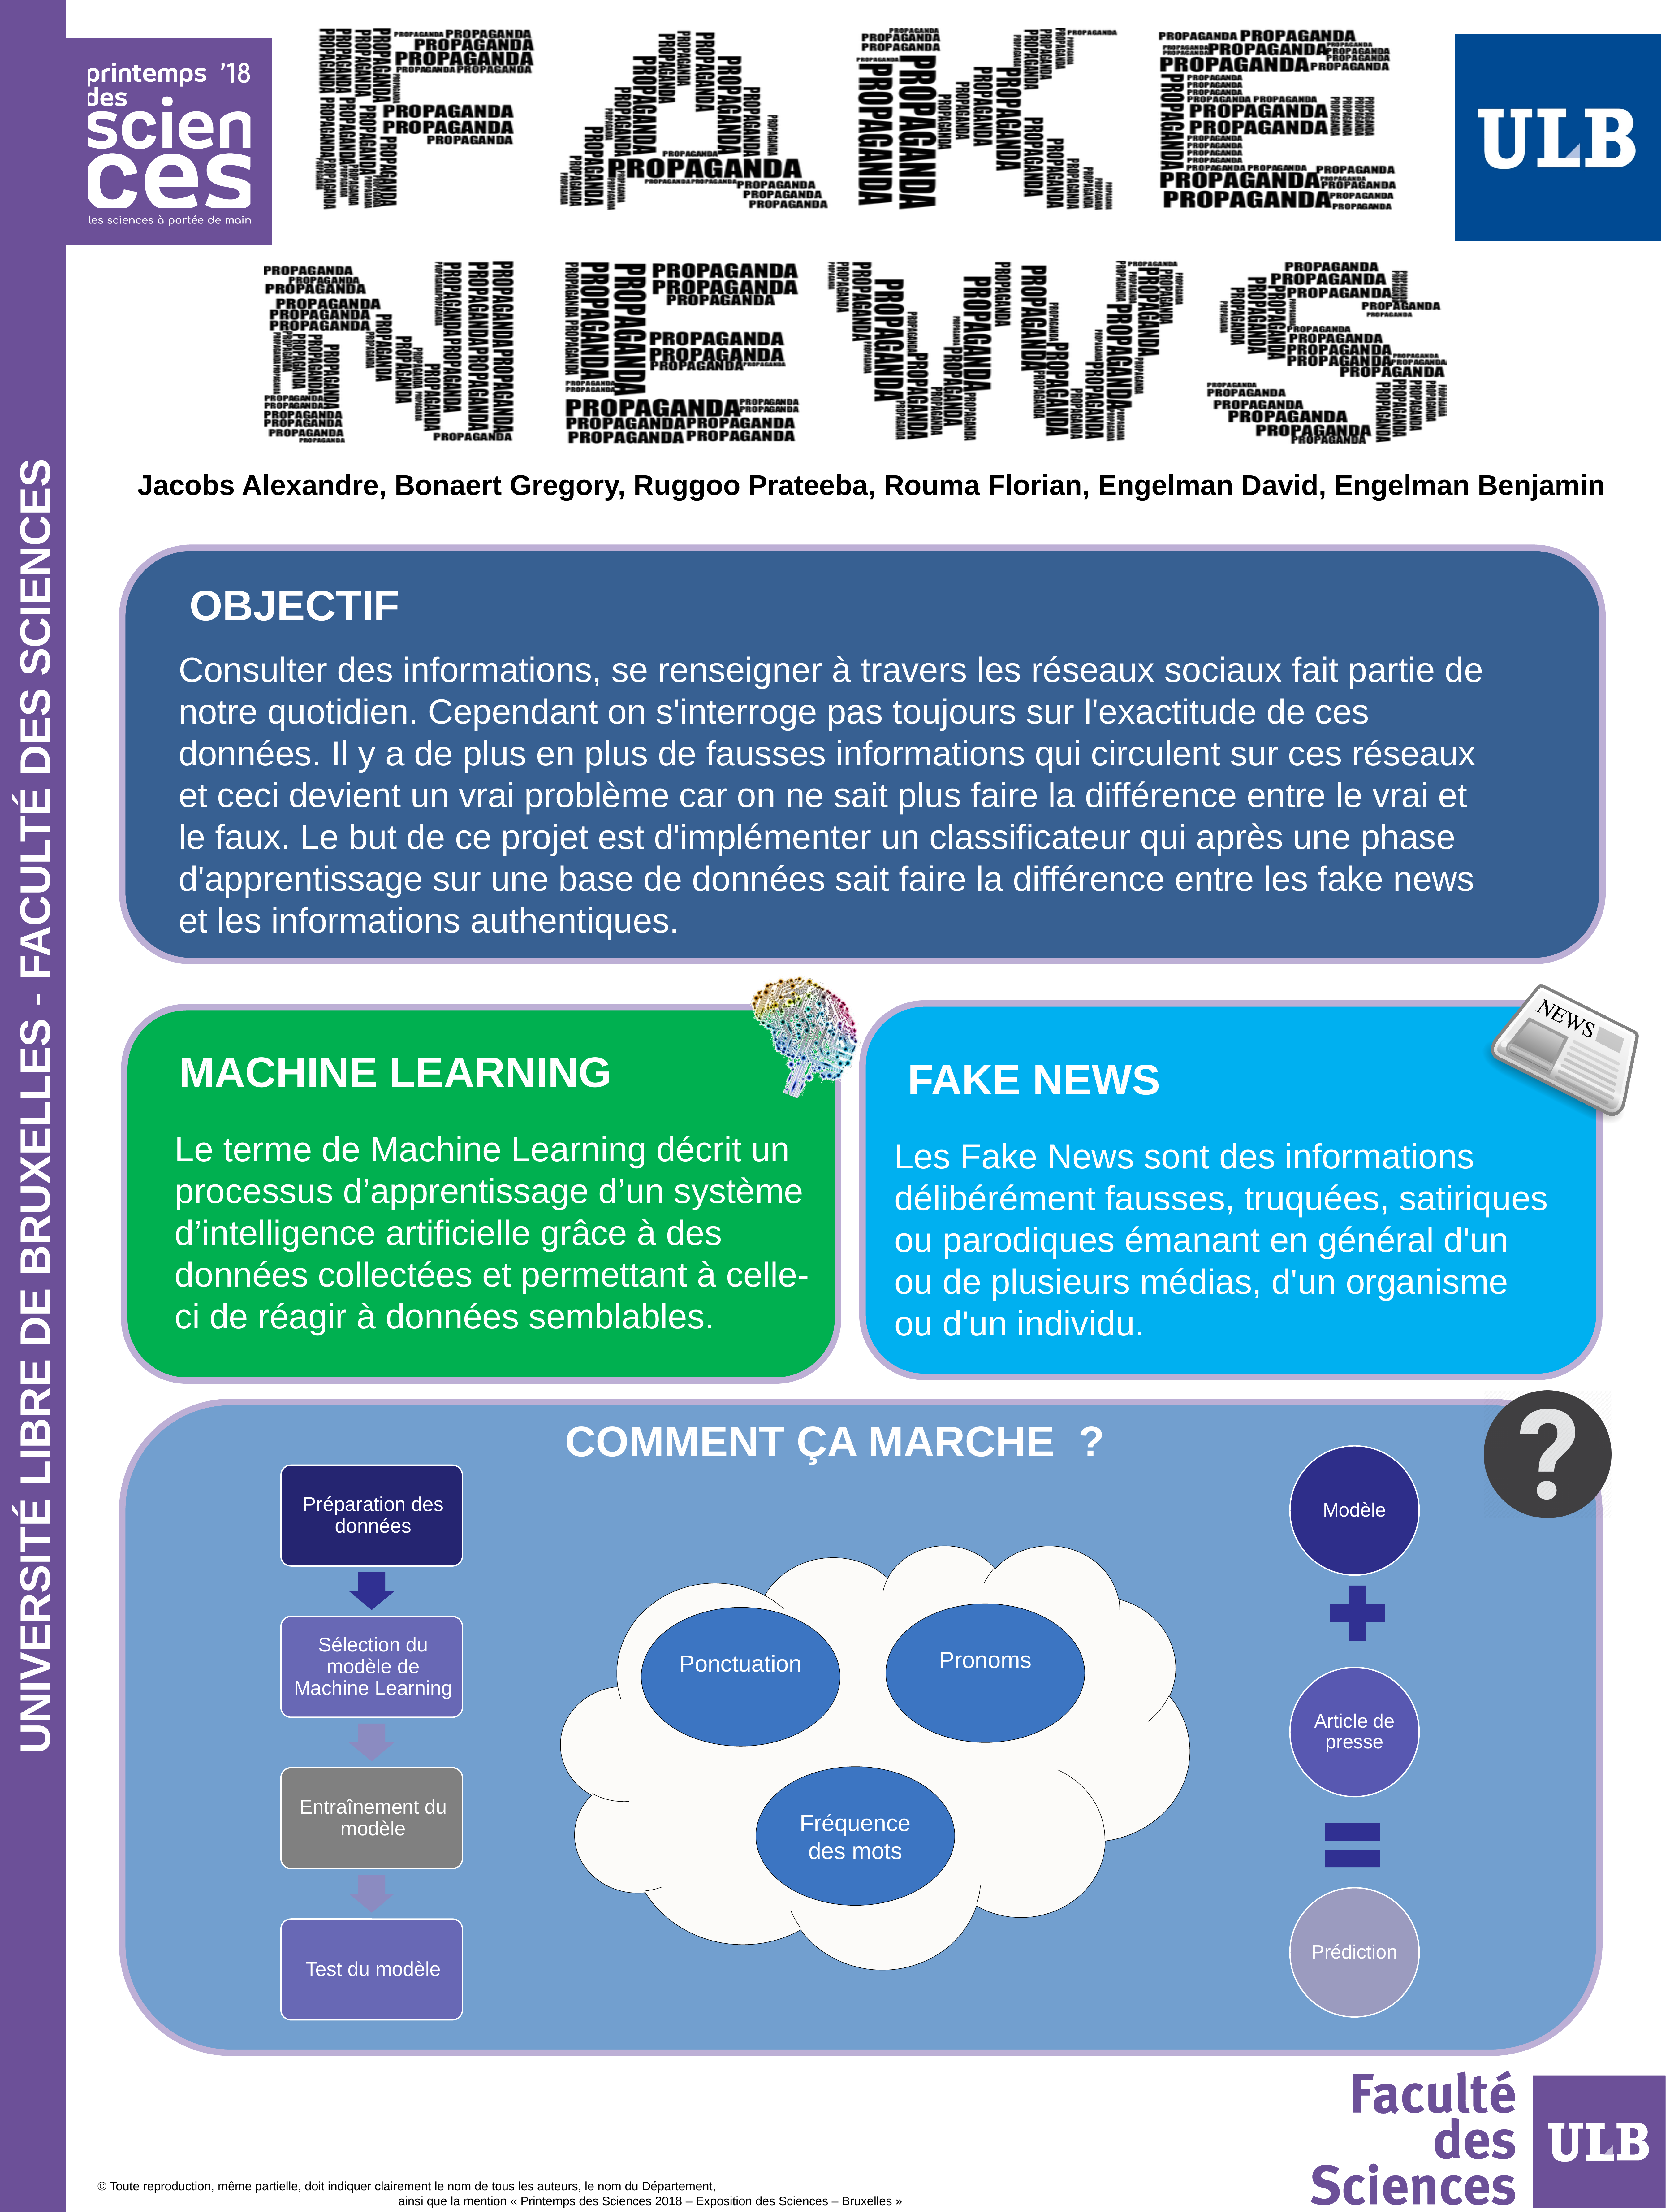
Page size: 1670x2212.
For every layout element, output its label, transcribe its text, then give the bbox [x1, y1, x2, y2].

picture [1306, 2062, 1522, 2212]
text_box Ponctuation [641, 1607, 840, 1746]
text_box [124, 1007, 838, 1381]
text_box Article de presse [1290, 1667, 1419, 1797]
text_box Entraînement du modèle [281, 1768, 463, 1869]
text_box MACHINE LEARNING [175, 1042, 686, 1098]
text_box Prédiction [1290, 1888, 1419, 2017]
text_box UNIVERSITÉ LIBRE DE BRUXELLES - FACULTÉ DES SCIENCES [0, 0, 66, 2212]
text_box FAKE NEWS [903, 1050, 1414, 1105]
text_box [122, 548, 1603, 961]
text_box Fréquence des mots [756, 1767, 955, 1906]
text_box Préparation des données [281, 1465, 463, 1566]
text_box Pronoms [886, 1604, 1085, 1742]
text_box Sélection du modèle de Machine Learning [281, 1616, 463, 1717]
text_box Consulter des informations, se renseigner à travers les réseaux sociaux fait partie de notre quotidien. Cependant on s'interroge pas toujours sur l'exactitude de ces données. Il y a de plus en plus de fausses informations qui circulent sur ces réseaux et ceci devient un vrai problème car on ne sait plus faire la différence entre le vrai et le faux. Le but de ce projet est d'implémenter un classificateur qui après une phase d'apprentissage sur une base de données sait faire la différence entre les fake news et les informations authentiques. [174, 645, 1496, 942]
text_box Les Fake News sont des informations délibérément fausses, truquées, satiriques ou parodiques émanant en général d'un ou de plusieurs médias, d'un organisme ou d'un individu. [890, 1131, 1556, 1345]
text_box OBJECTIF [185, 576, 696, 631]
picture [725, 962, 875, 1112]
text_box [862, 1003, 1599, 1377]
text_box COMMENT ÇA MARCHE ? [520, 1411, 1150, 1467]
text_box Test du modèle [281, 1919, 463, 2020]
text_box Le terme de Machine Learning décrit un processus d’apprentissage d’un système d’intelligence artificielle grâce à des données collectées et permettant à celle-ci de réagir à données semblables. [170, 1124, 836, 1338]
text_box [122, 1402, 1599, 2053]
picture [1533, 2075, 1666, 2208]
text_box © Toute reproduction, même partielle, doit indiquer clairement le nom de tous les auteurs, le nom du Département, ainsi que la mention « Printemps des Sciences 2018 – Exposition des Sciences – Bruxelles » [93, 2176, 1208, 2212]
text_box Jacobs Alexandre, Bonaert Gregory, Ruggoo Prateeba, Rouma Florian, Engelman David, Engelman Benjamin [79, 464, 1666, 503]
picture [1491, 943, 1670, 1156]
picture [66, 28, 1447, 444]
picture [1455, 34, 1661, 241]
picture [1484, 1390, 1612, 1518]
text_box Modèle [1290, 1446, 1419, 1575]
